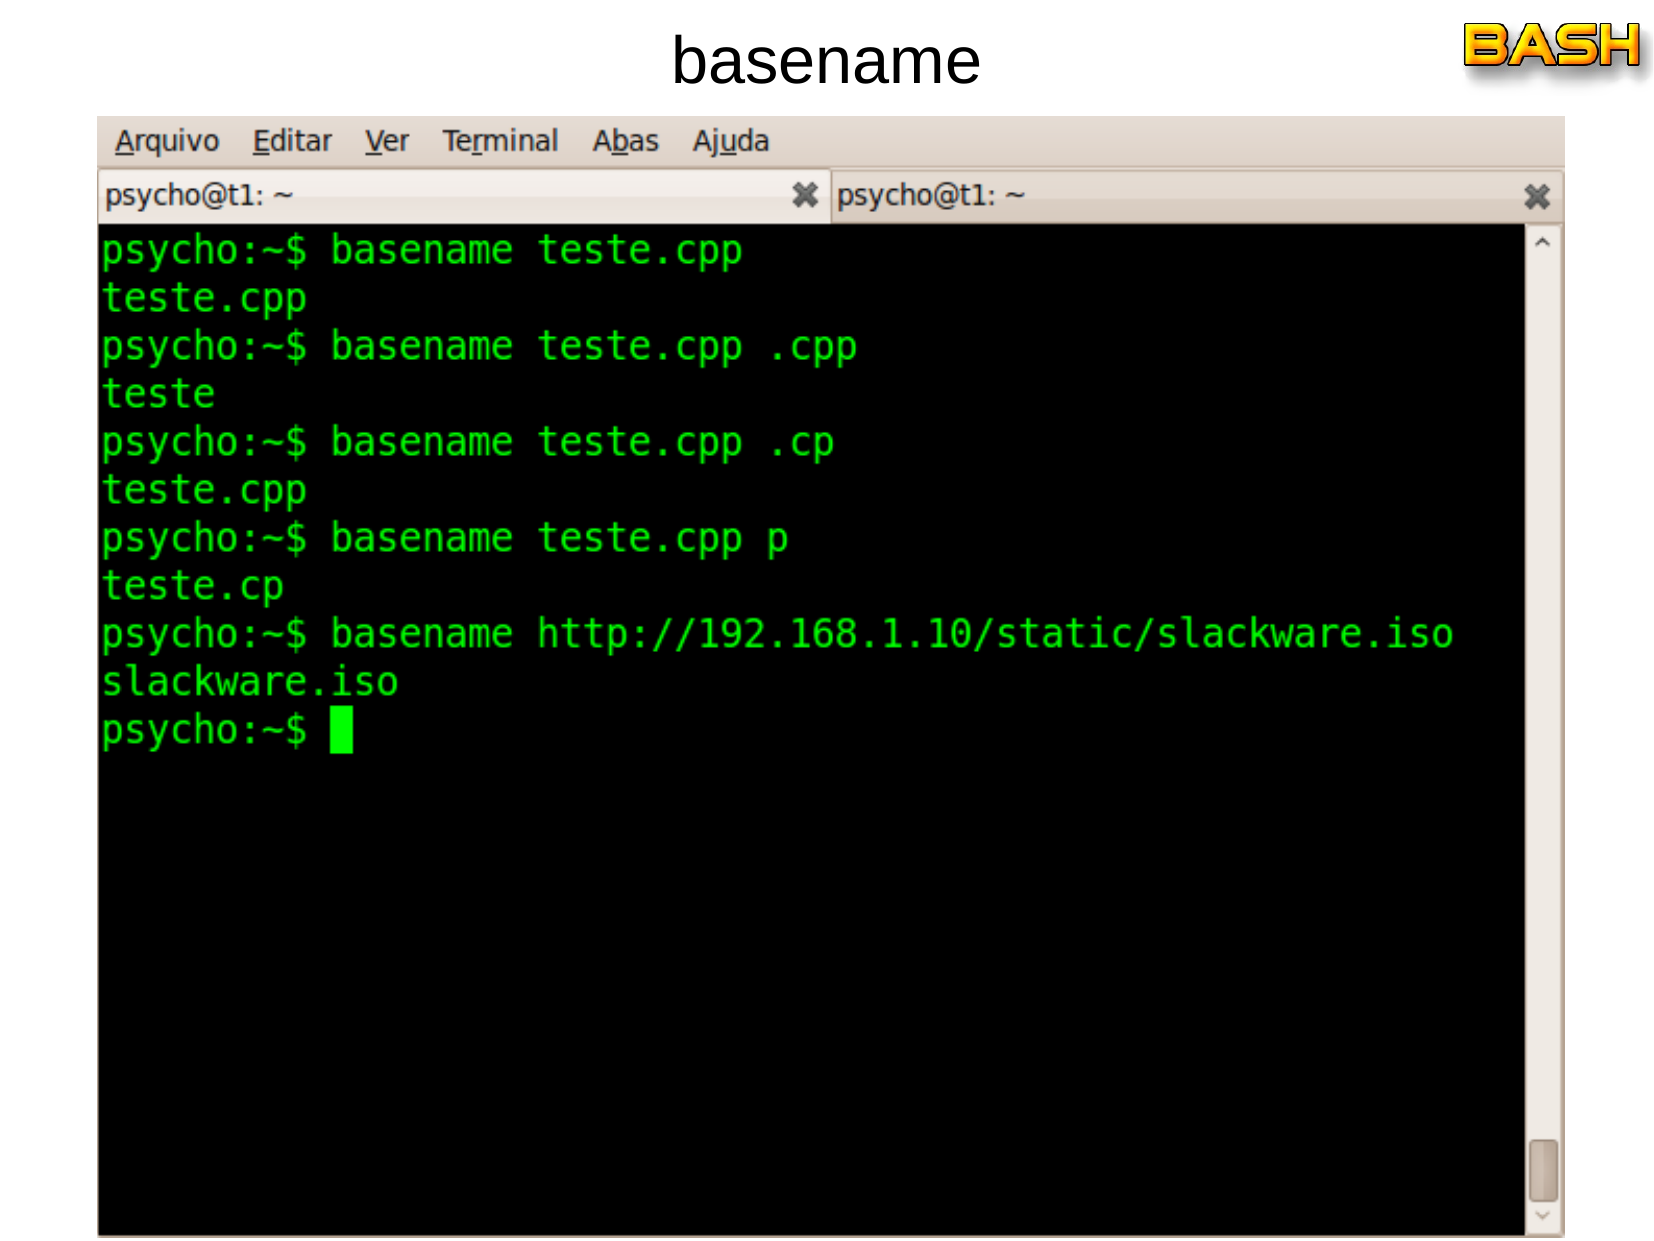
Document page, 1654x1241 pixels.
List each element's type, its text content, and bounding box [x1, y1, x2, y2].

picture [97, 116, 1565, 1238]
title basename [82, 22, 1571, 98]
picture [1450, 0, 1654, 96]
